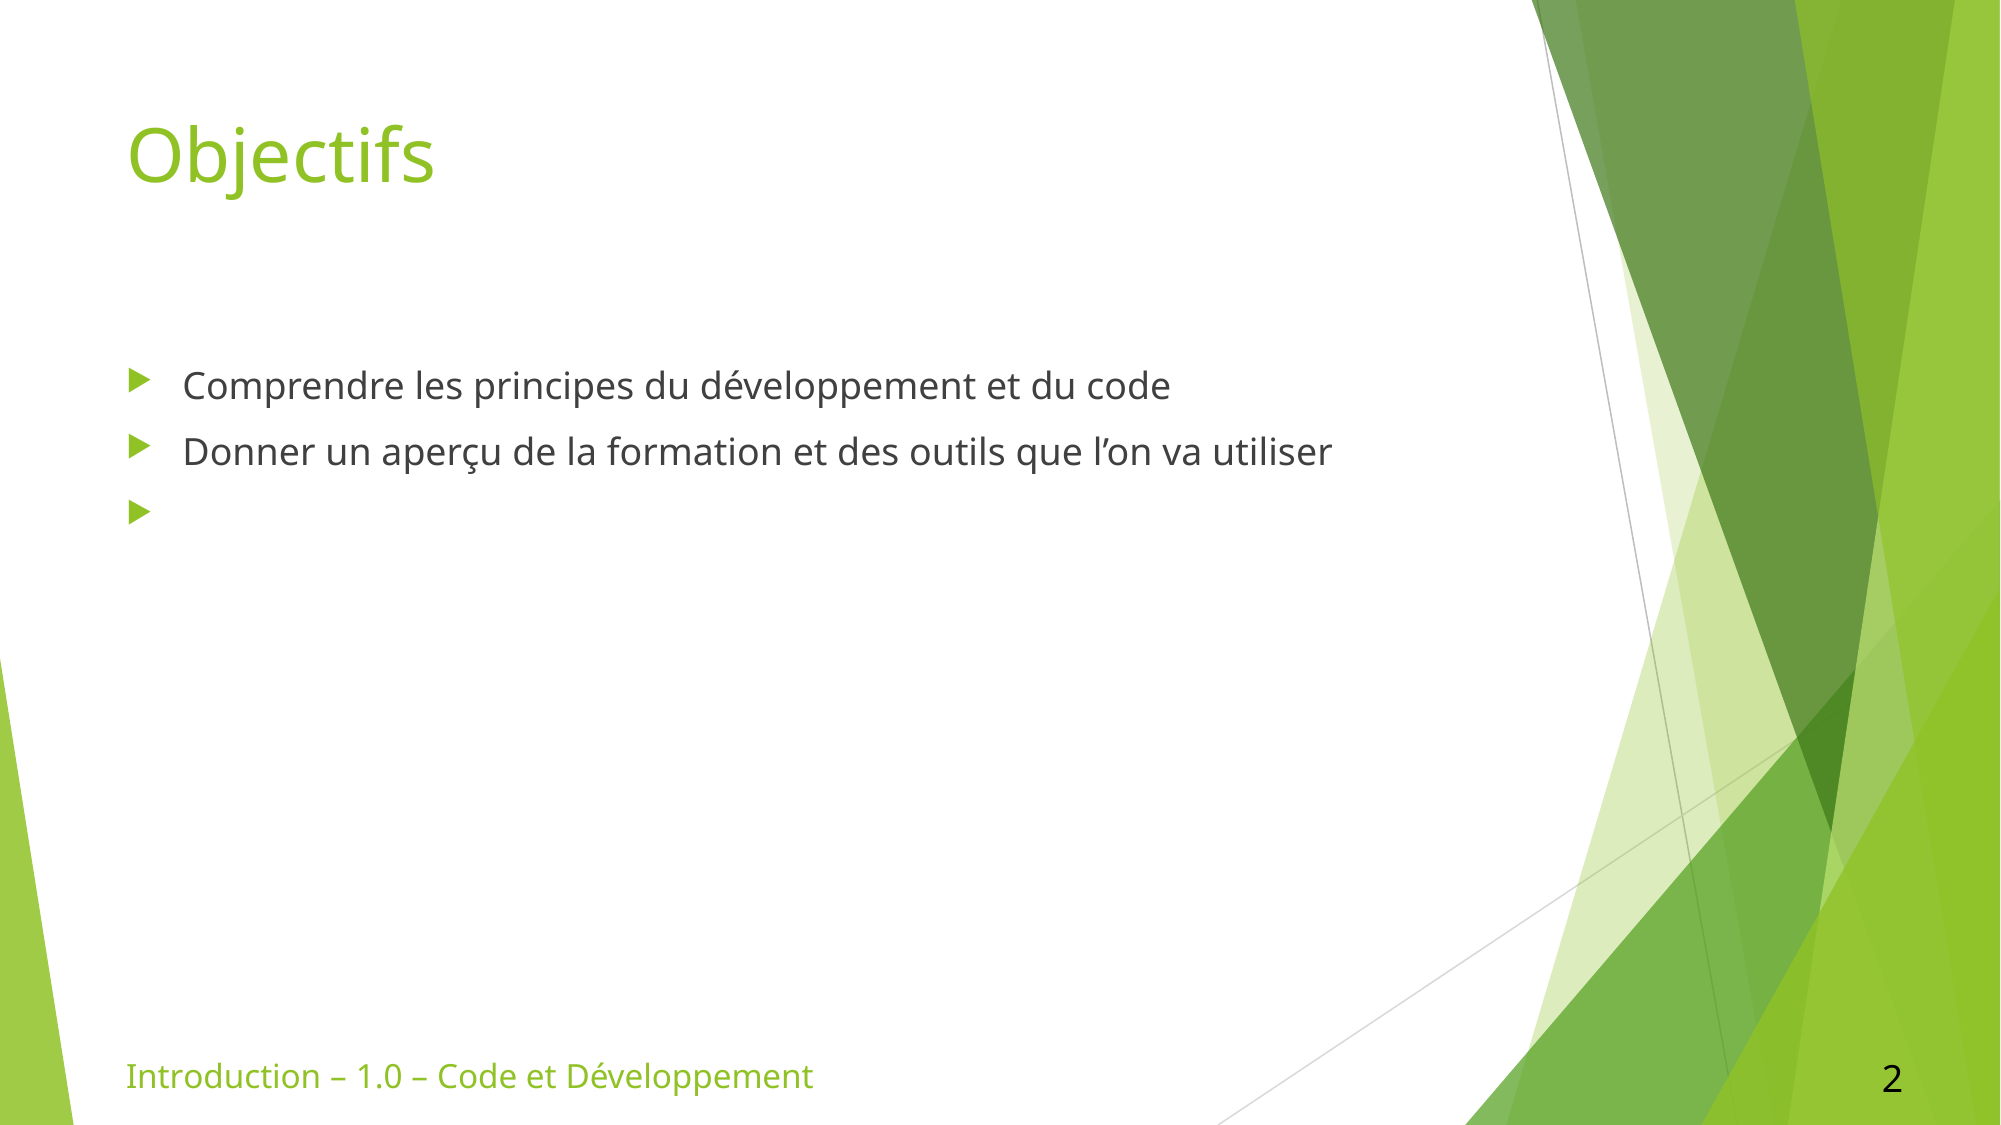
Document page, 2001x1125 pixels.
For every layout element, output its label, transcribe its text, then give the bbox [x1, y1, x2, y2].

text_box Introduction – 1.0 – Code et Développement [111, 1047, 1094, 1109]
title Objectifs [111, 99, 1522, 317]
list Comprendre les principes du développement et du code Donner un aperçu de la formation et des outils que l’on va utiliser [111, 354, 1522, 992]
text_box [1866, 1047, 1979, 1108]
